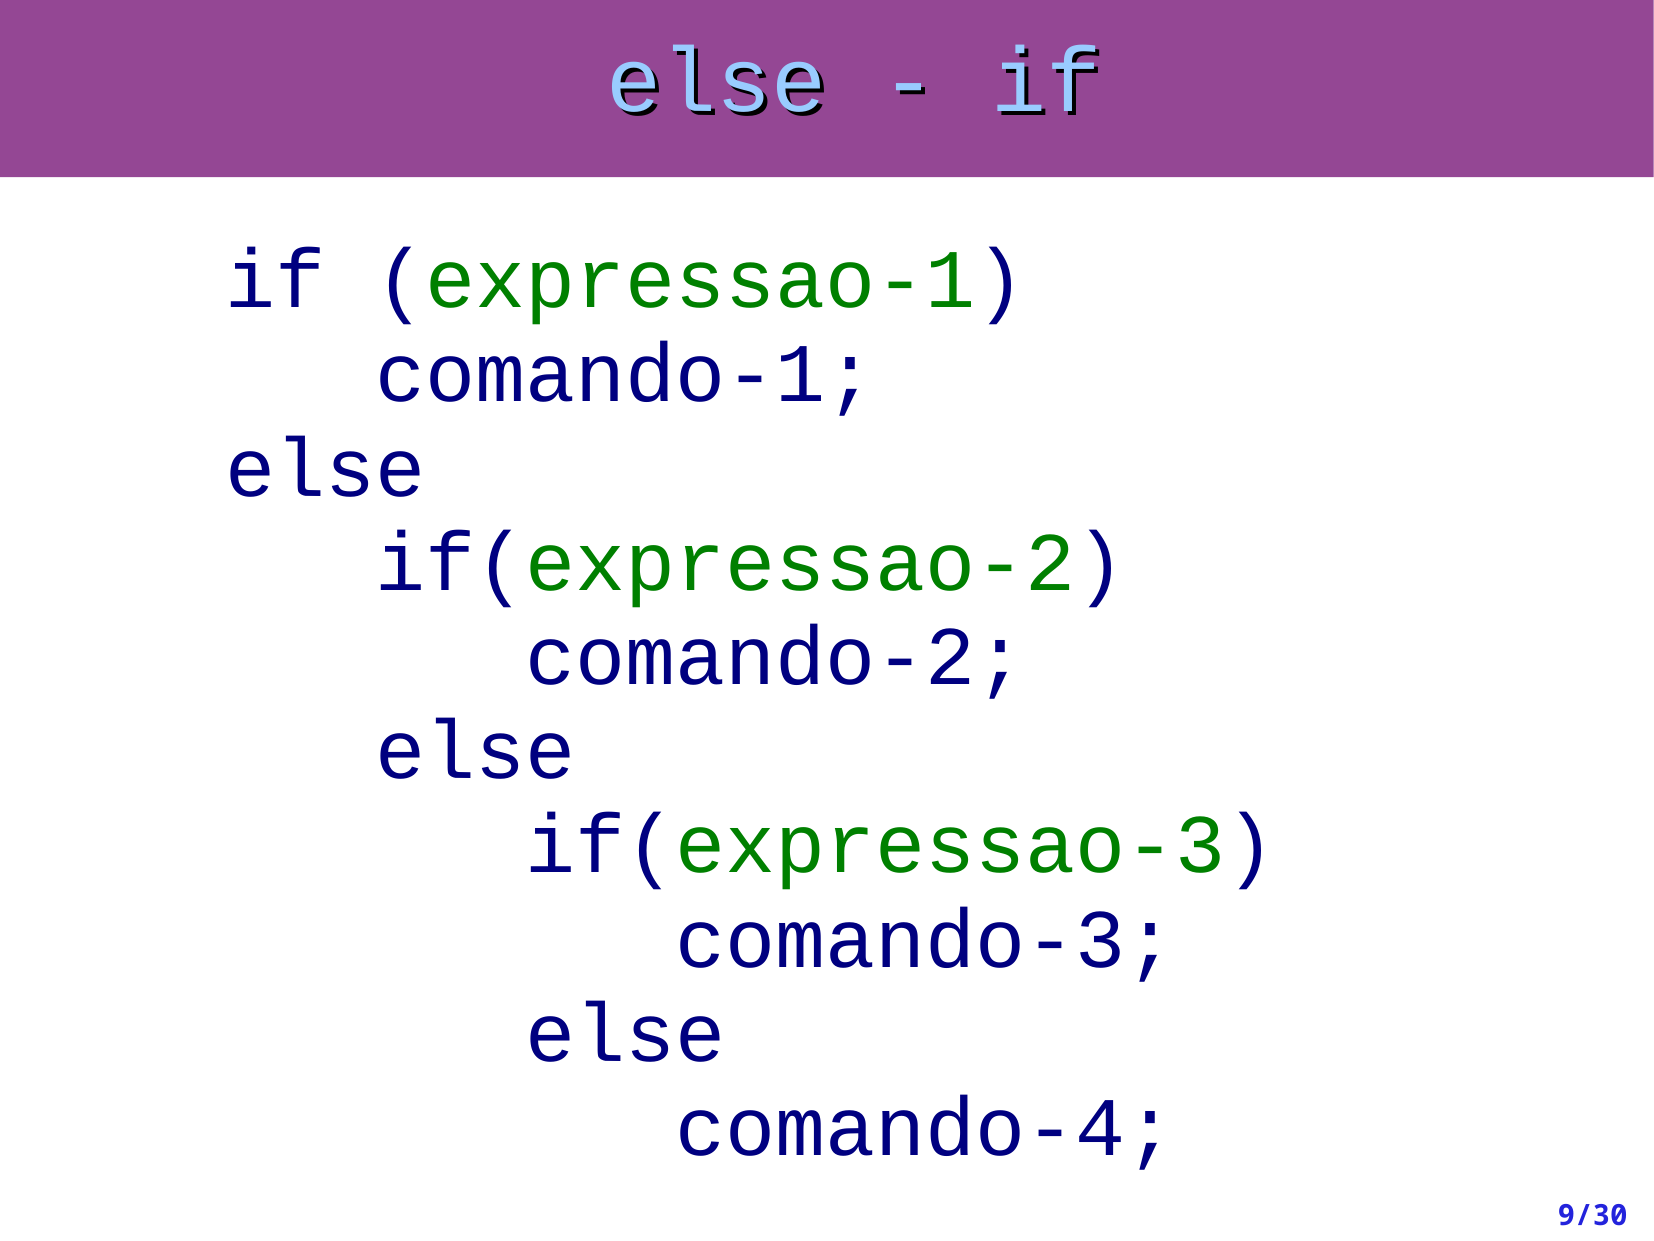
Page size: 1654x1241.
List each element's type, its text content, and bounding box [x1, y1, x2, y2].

title else - if [82, 0, 1571, 176]
text_box if (expressao-1) comando-1; else if(expressao-2) comando-2; else if(expressao-3) comando-3; else comando-4; [194, 226, 1495, 1195]
